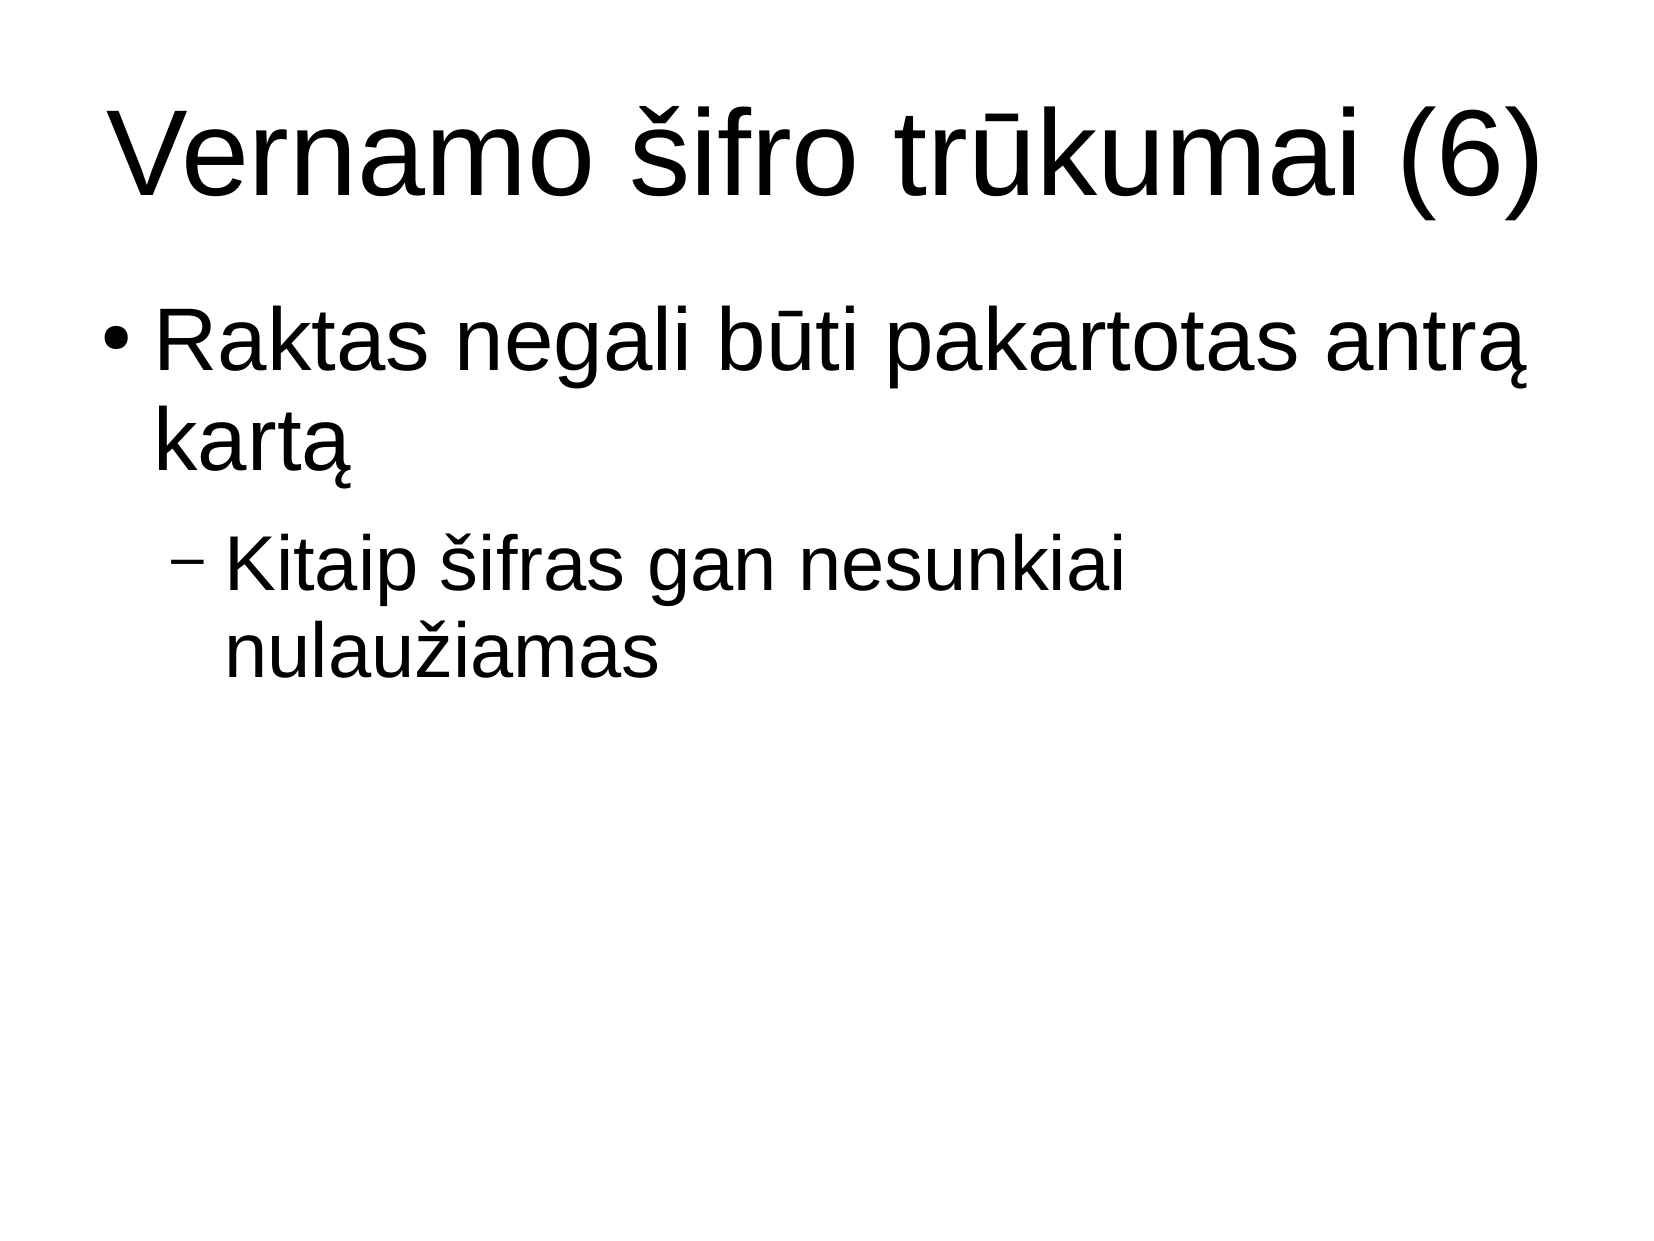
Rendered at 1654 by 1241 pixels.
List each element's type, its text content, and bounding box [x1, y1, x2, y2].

title Vernamo šifro trūkumai (6) [82, 49, 1571, 257]
list Raktas negali būti pakartotas antrą kartą Kitaip šifras gan nesunkiai nulaužiamas [82, 290, 1571, 1010]
